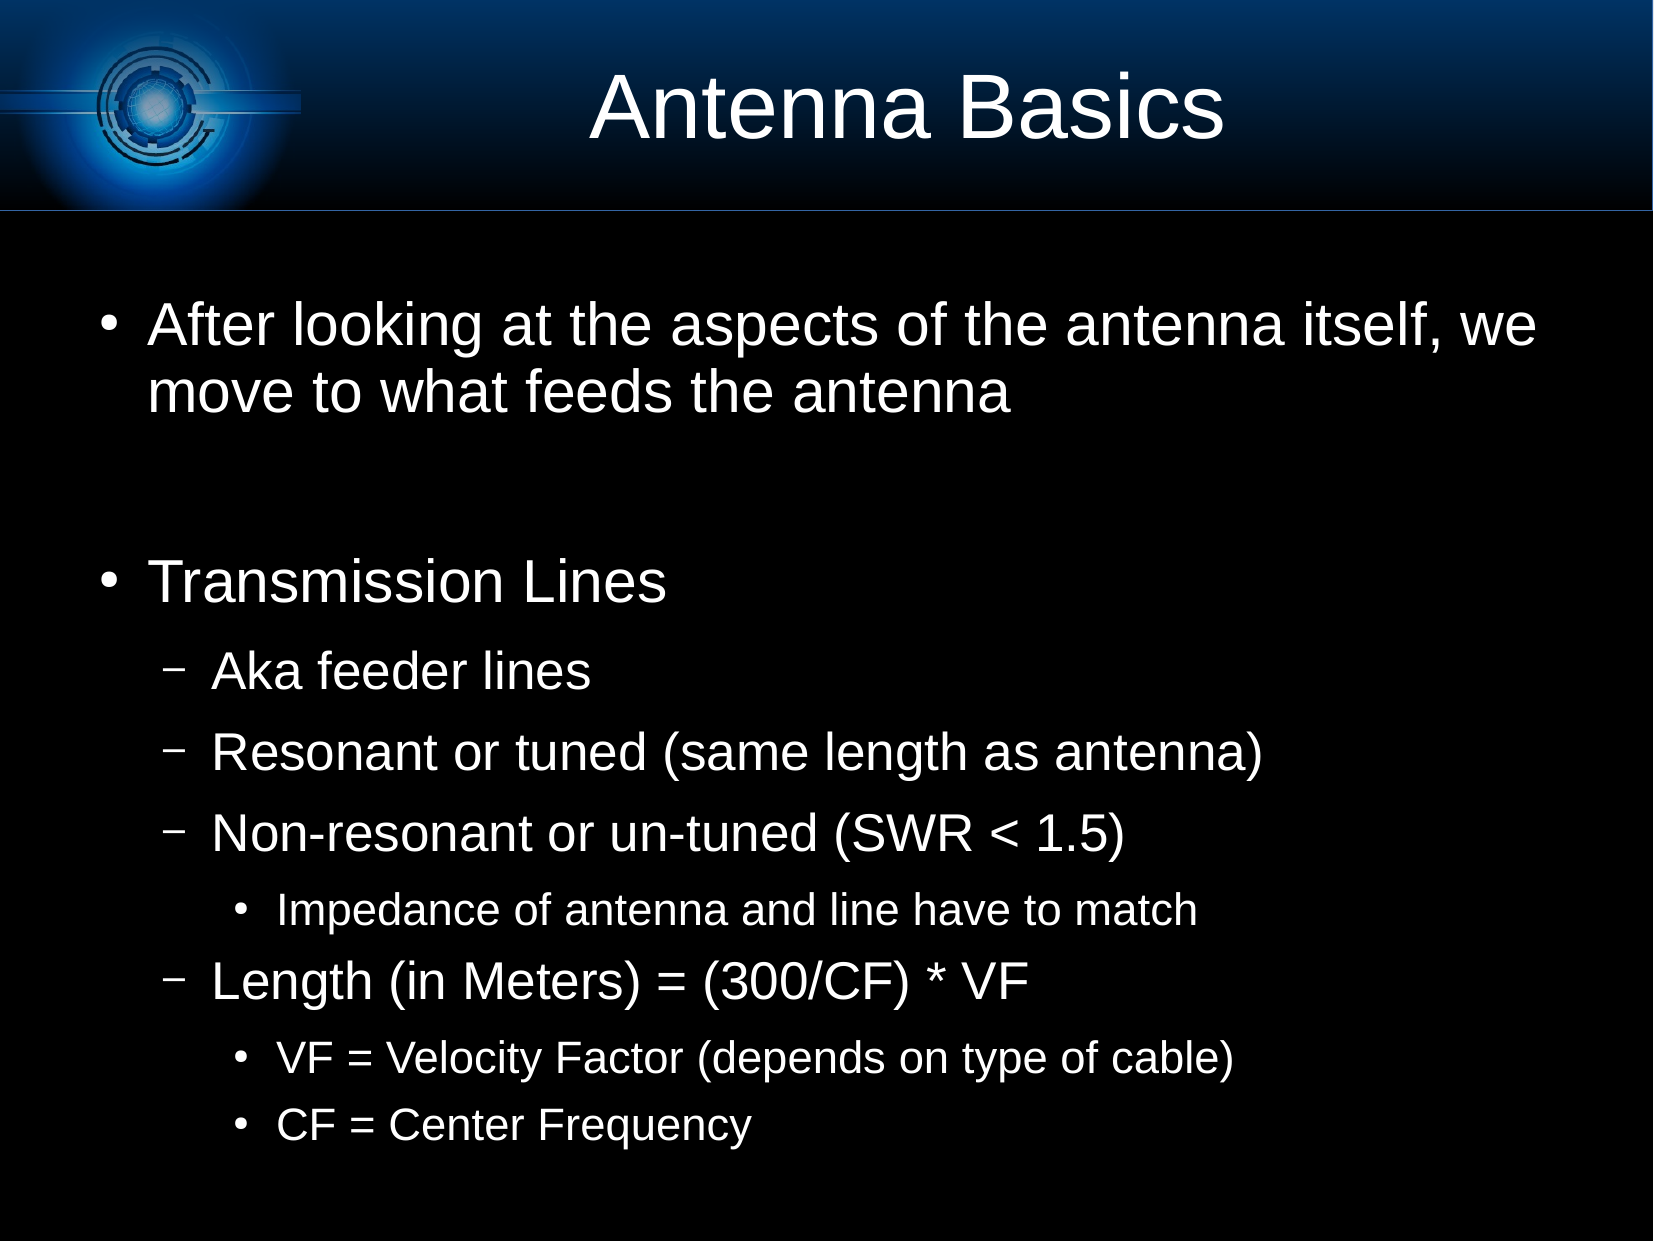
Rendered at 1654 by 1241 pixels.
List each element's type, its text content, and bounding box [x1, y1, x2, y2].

title Antenna Basics [165, 2, 1653, 211]
list After looking at the aspects of the antenna itself, we move to what feeds the antenna Transmission Lines Aka feeder lines Resonant or tuned (same length as antenna) Non-resonant or un-tuned (SWR < 1.5) Impedance of antenna and line have to match Length (in Meters) = (300/CF) * VF VF = Velocity Factor (depends on type of cable) CF = Center Frequency [82, 290, 1571, 1156]
picture [0, 87, 165, 210]
